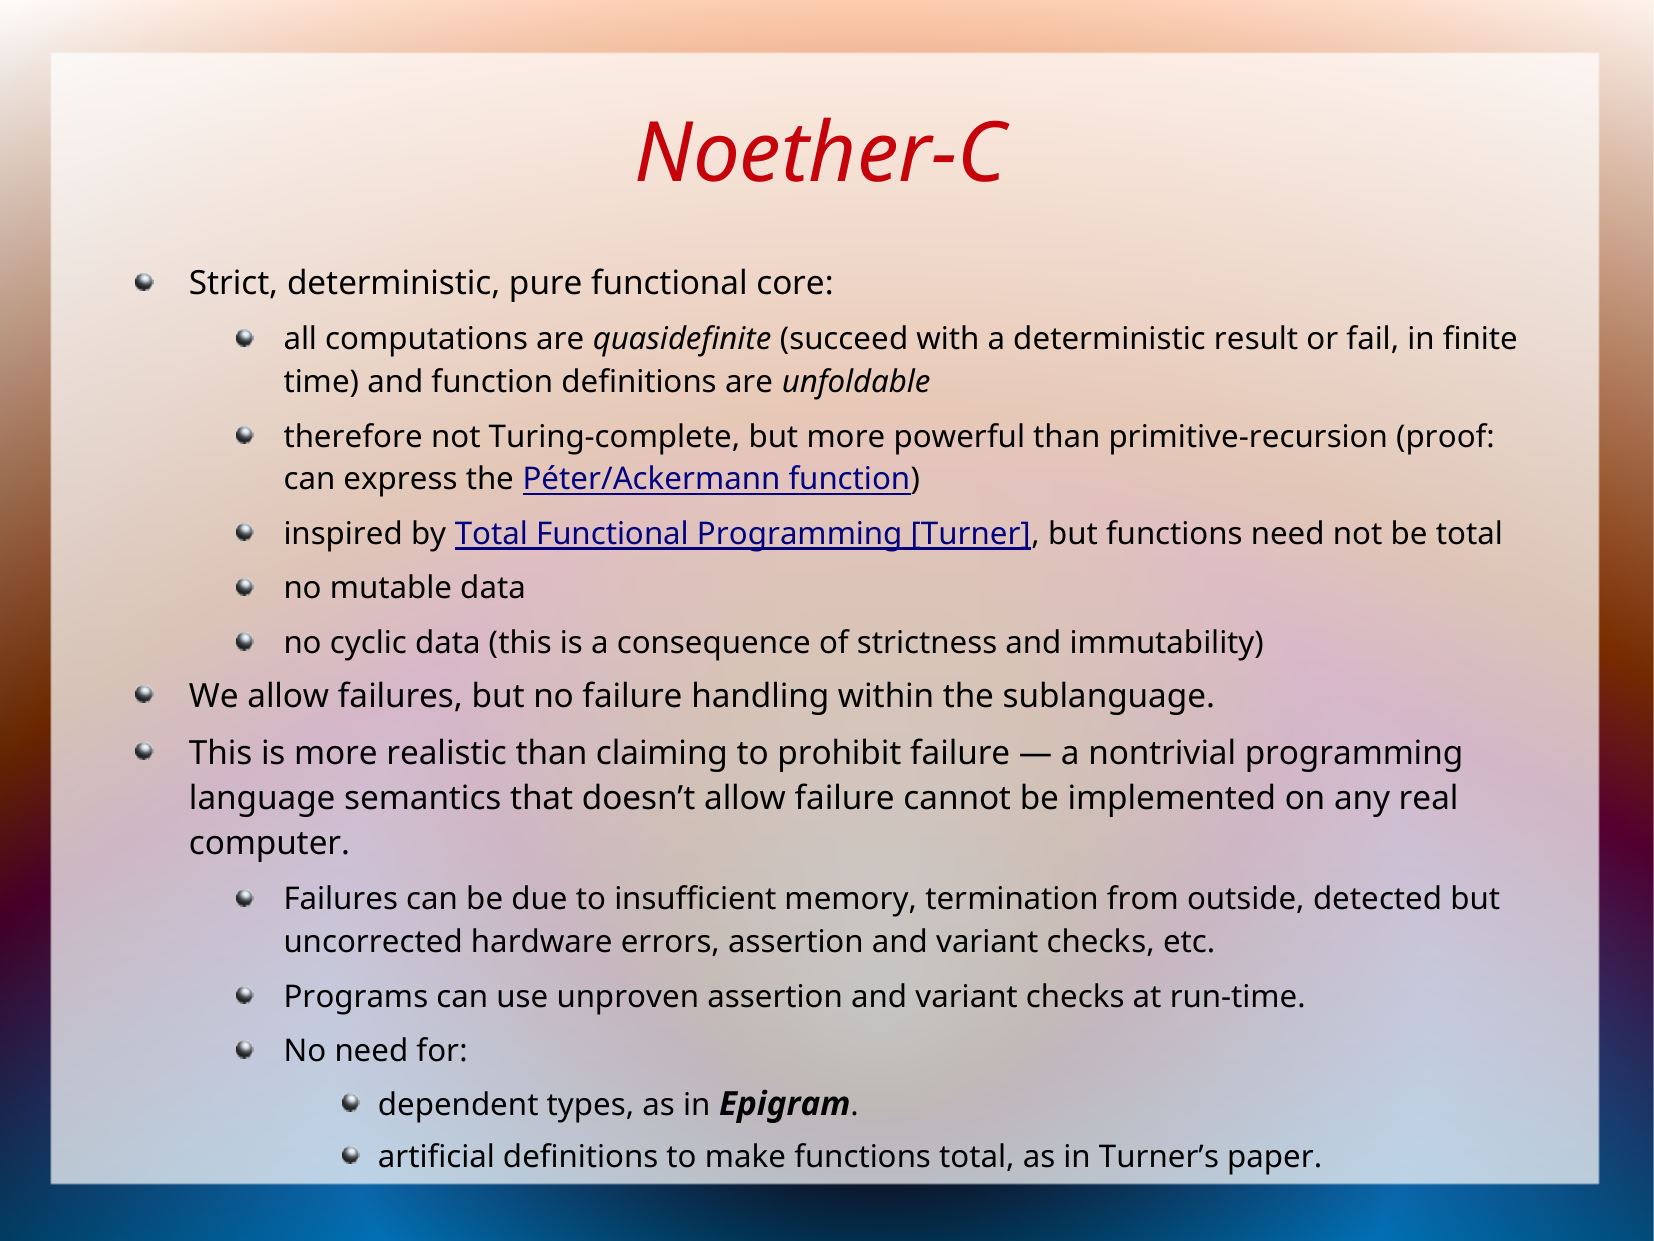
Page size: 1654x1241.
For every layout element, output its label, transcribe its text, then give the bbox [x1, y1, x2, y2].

title Noether-C [76, 73, 1565, 226]
list Strict, deterministic, pure functional core: all computations are quasidefinite (succeed with a deterministic result or fail, in finite time) and function definitions are unfoldable therefore not Turing-complete, but more powerful than primitive-recursion (proof: can express the Péter/Ackermann function) inspired by Total Functional Programming [Turner], but functions need not be total no mutable data no cyclic data (this is a consequence of strictness and immutability) We allow failures, but no failure handling within the sublanguage. This is more realistic than claiming to prohibit failure — a nontrivial programming language semantics that doesn’t allow failure cannot be implemented on any real computer. Failures can be due to insufficient memory, termination from outside, detected but uncorrected hardware errors, assertion and variant checks, etc. Programs can use unproven assertion and variant checks at run-time. No need for: dependent types, as in Epigram. artificial definitions to make functions total, as in Turner’s paper. [118, 259, 1536, 1097]
picture [0, 0, 1654, 1241]
